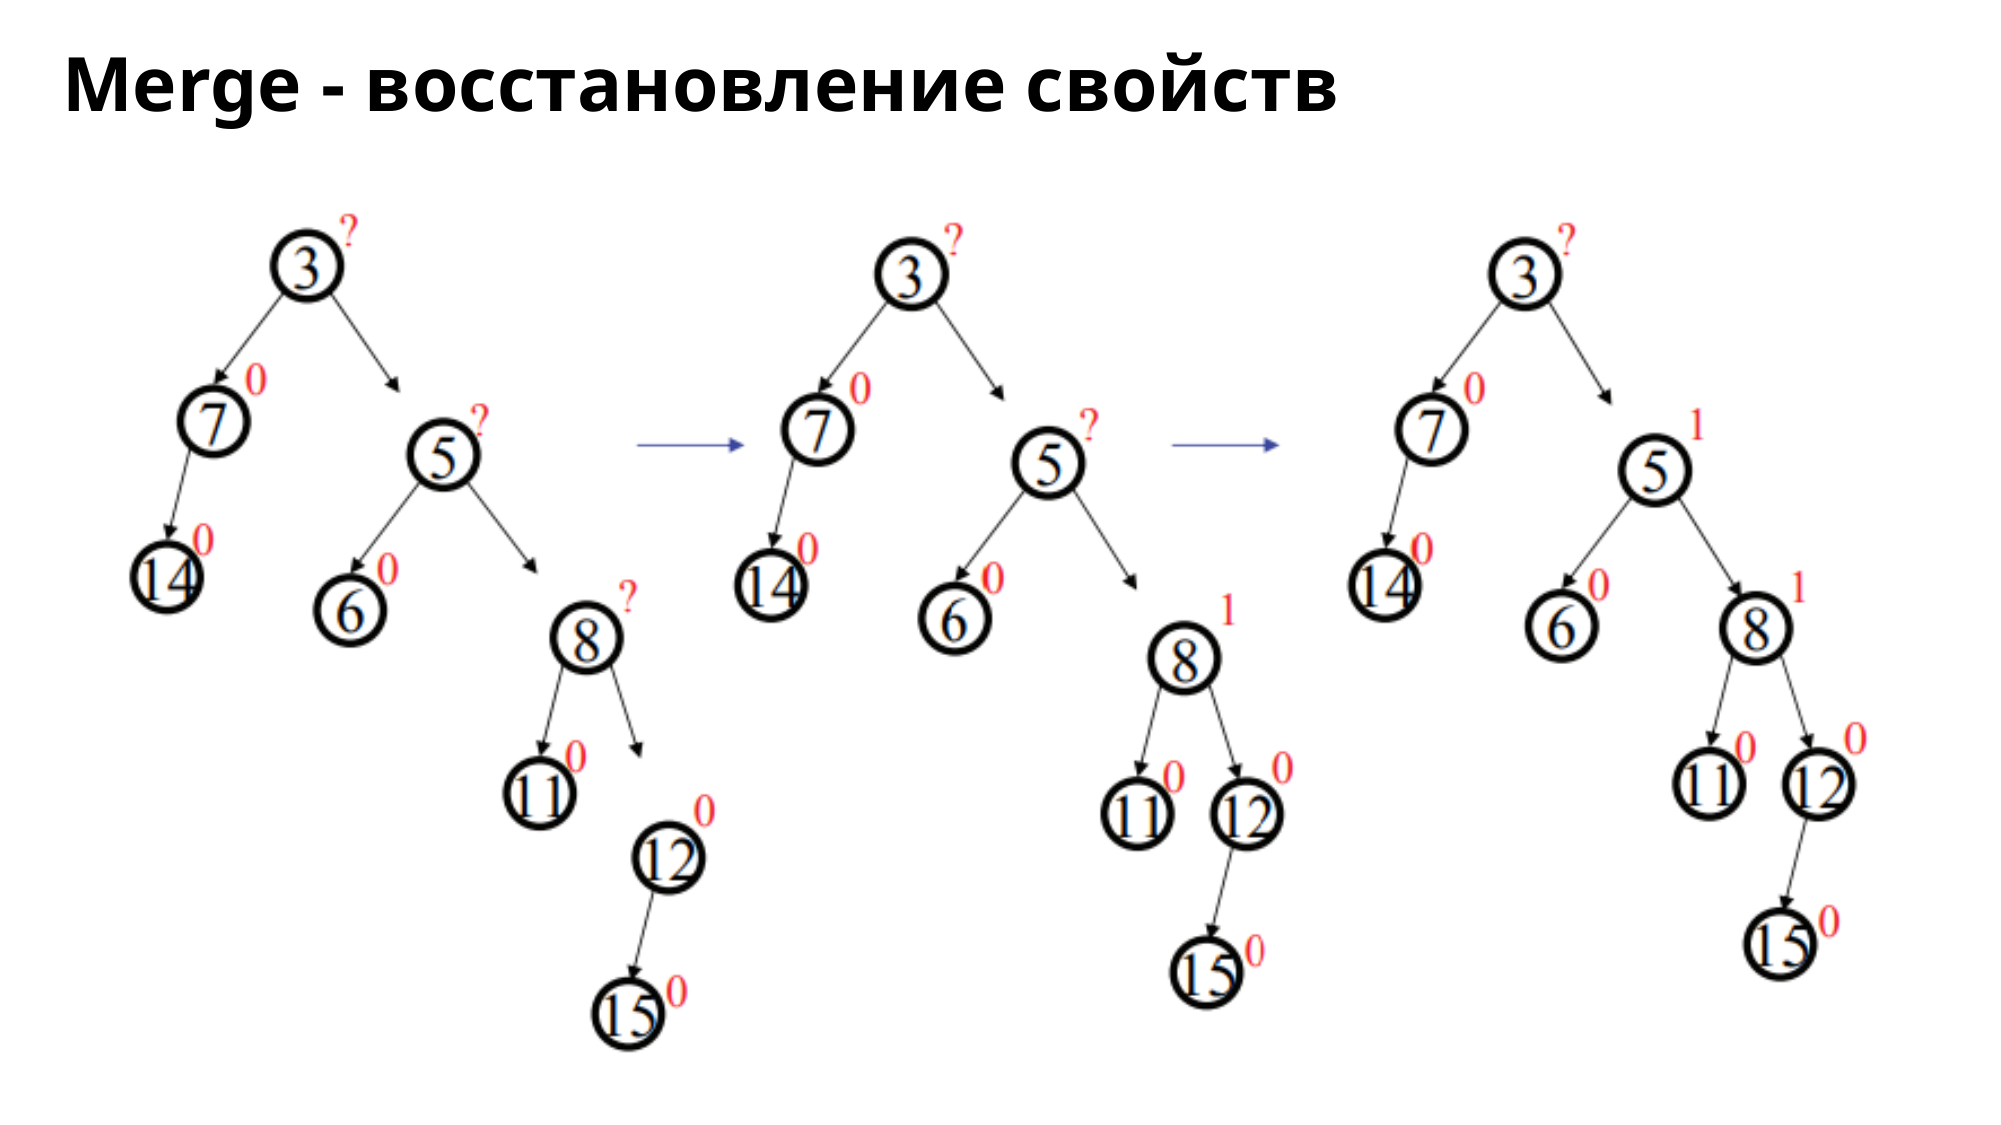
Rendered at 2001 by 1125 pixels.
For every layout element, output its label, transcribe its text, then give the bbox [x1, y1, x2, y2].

text_box Merge - восстановление свойств [47, 29, 1978, 259]
picture [24, 131, 1896, 1057]
